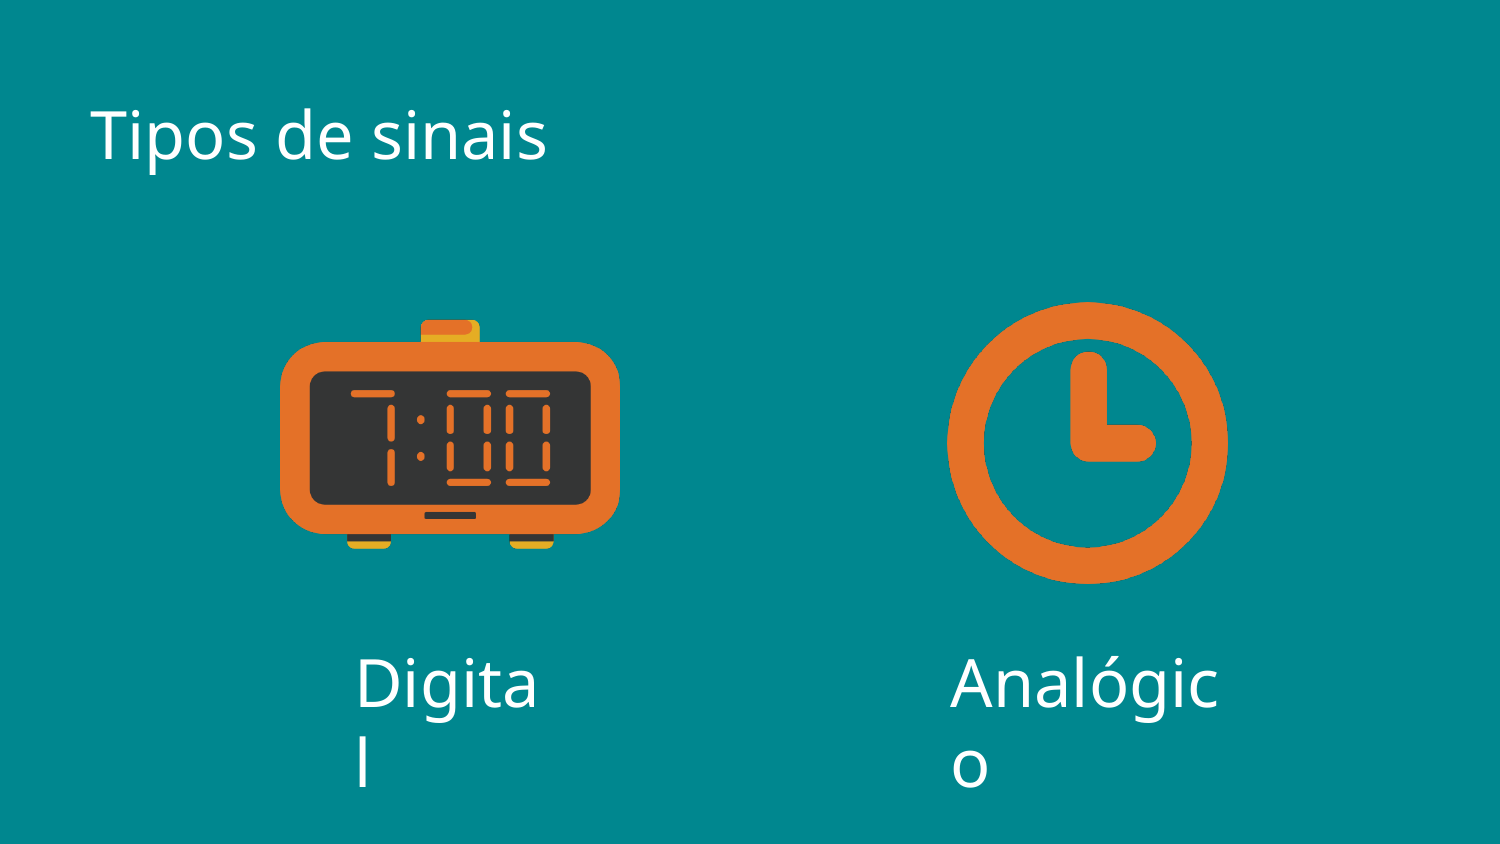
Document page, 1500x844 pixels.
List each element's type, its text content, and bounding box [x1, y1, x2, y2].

picture [280, 264, 620, 604]
title Tipos de sinais [75, 77, 1425, 204]
picture [947, 302, 1228, 584]
title Digital [339, 625, 561, 752]
title Analógico [935, 625, 1275, 752]
